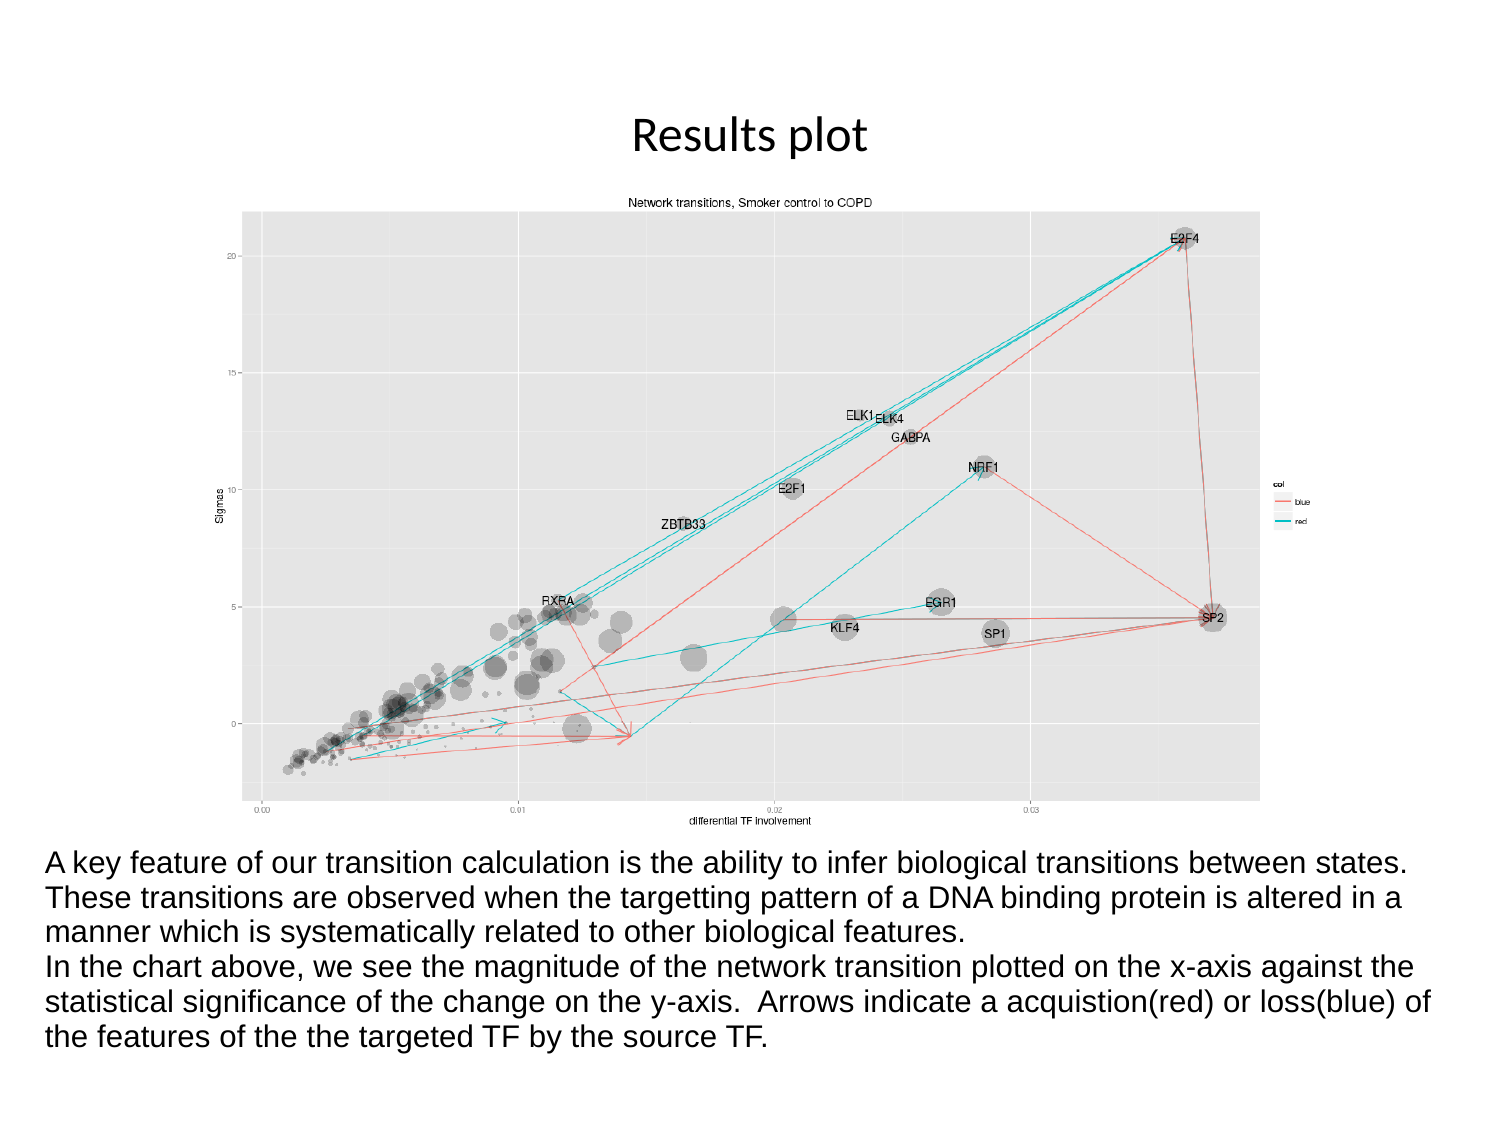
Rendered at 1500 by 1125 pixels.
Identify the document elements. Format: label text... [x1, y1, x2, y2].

text_box A key feature of our transition calculation is the ability to infer biological transitions between states. These transitions are observed when the targetting pattern of a DNA binding protein is altered in a manner which is systematically related to other biological features. In the chart above, we see the magnitude of the network transition plotted on the x-axis against the statistical significance of the change on the y-axis. Arrows indicate a acquistion(red) or loss(blue) of the features of the the targeted TF by the source TF. [30, 837, 1500, 1125]
picture [203, 177, 1340, 836]
title Results plot [75, 45, 1425, 233]
